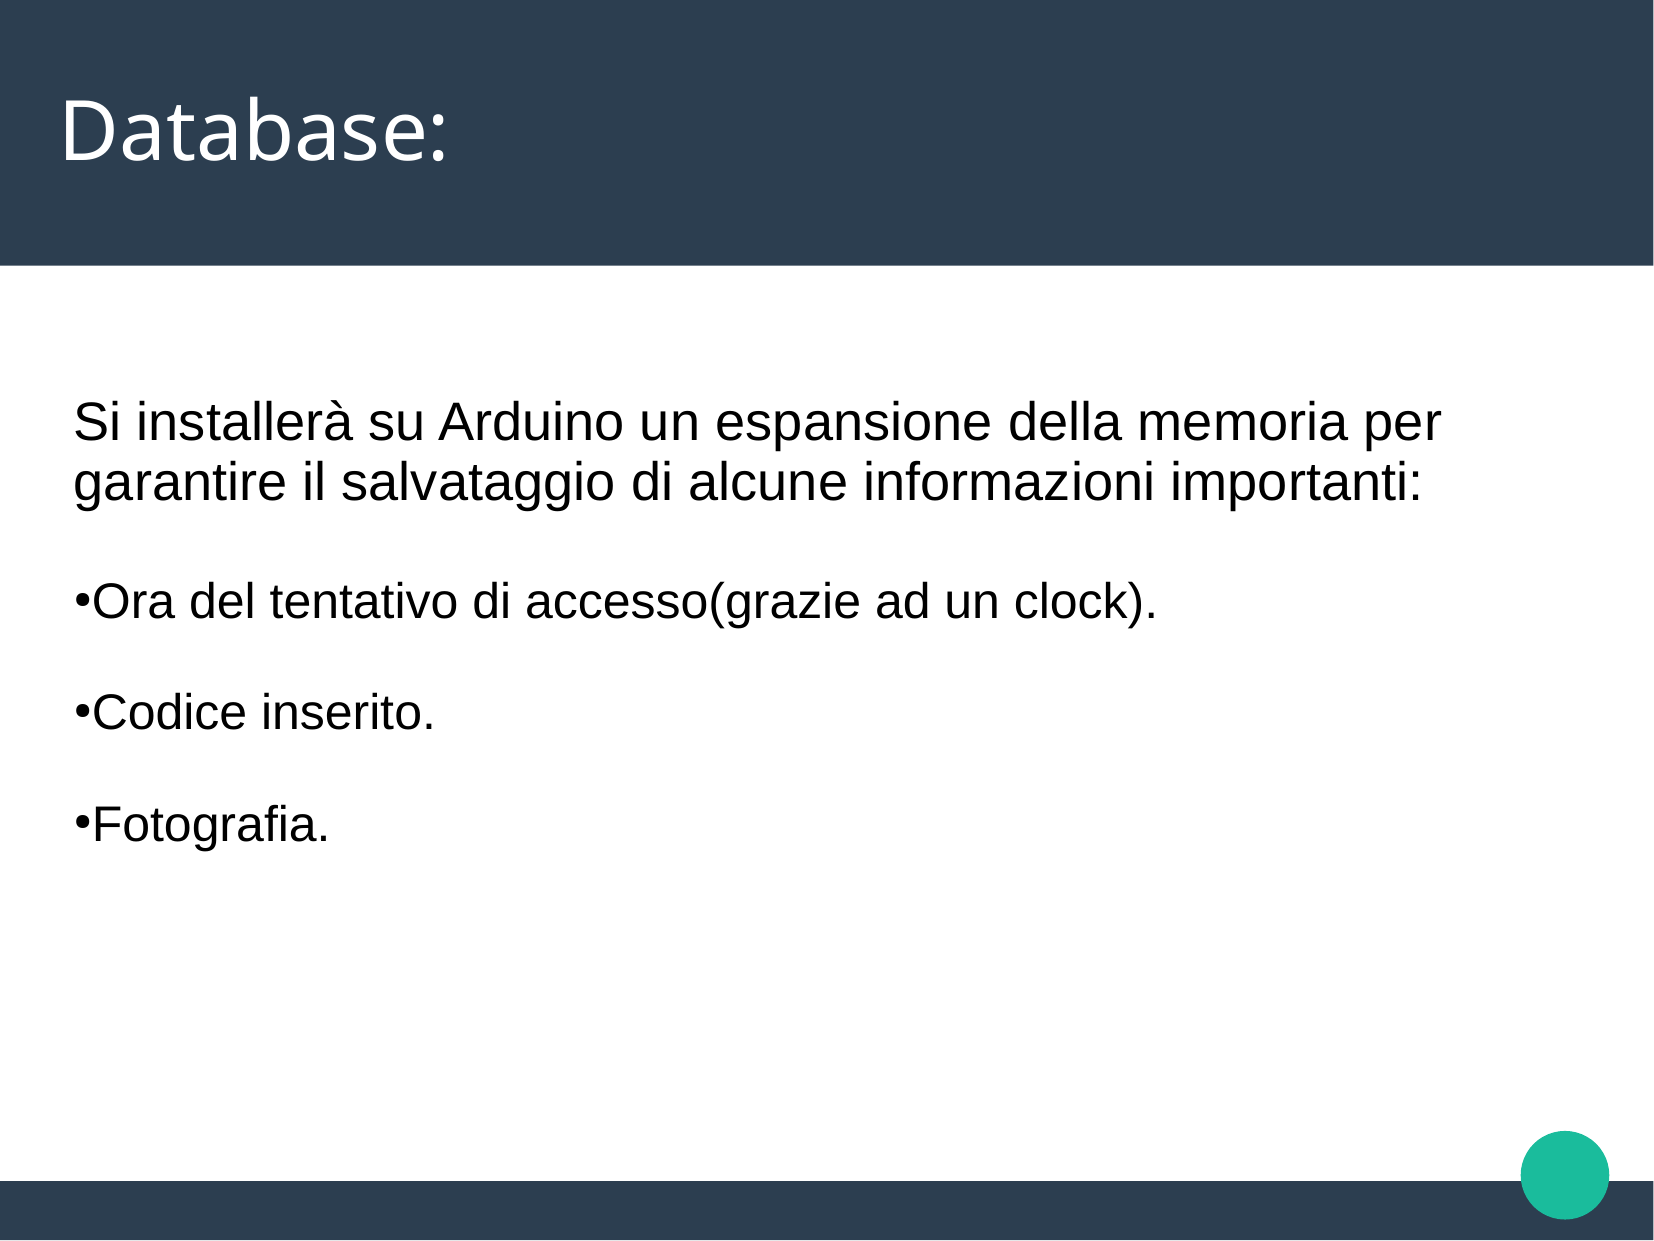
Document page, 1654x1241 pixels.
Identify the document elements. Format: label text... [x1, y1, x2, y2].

subtitle Database: [59, 49, 1300, 207]
text_box Si installerà su Arduino un espansione della memoria per garantire il salvataggio di alcune informazioni importanti: Ora del tentativo di accesso(grazie ad un clock). Codice inserito. Fotografia. [59, 383, 1565, 860]
